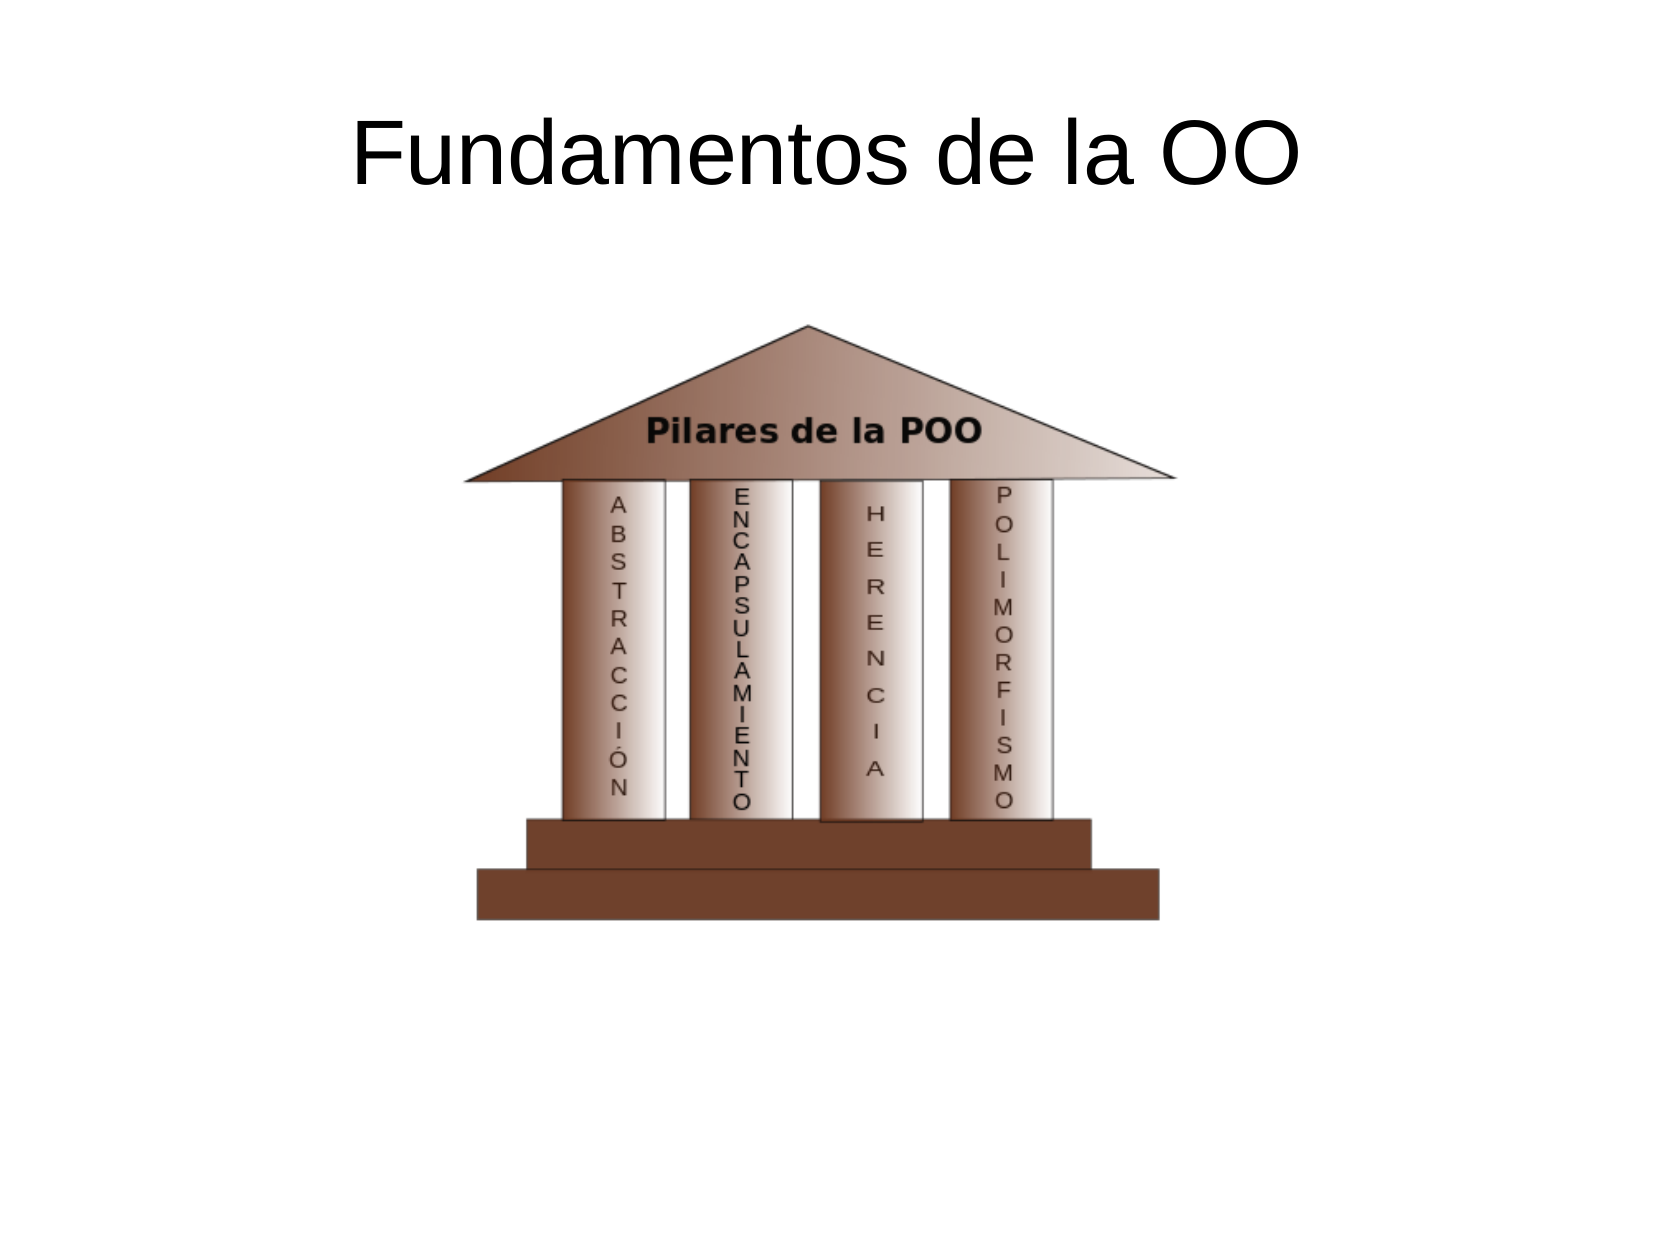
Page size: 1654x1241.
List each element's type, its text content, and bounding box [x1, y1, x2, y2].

title Fundamentos de la OO [82, 49, 1571, 257]
picture [449, 294, 1193, 945]
